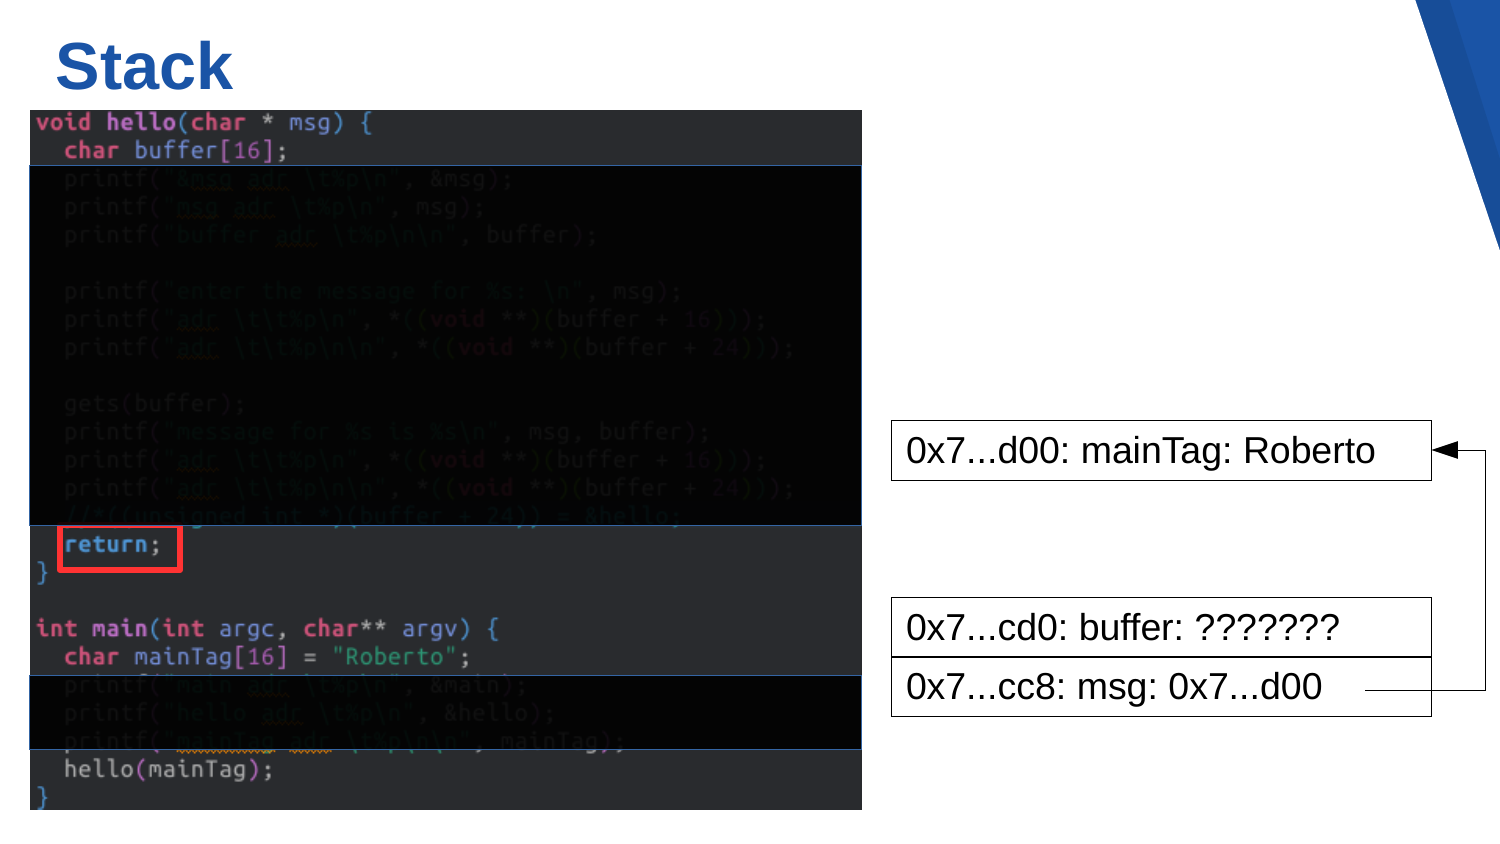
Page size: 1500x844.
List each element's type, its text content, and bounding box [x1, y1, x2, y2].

picture [30, 750, 862, 811]
picture [30, 110, 862, 165]
text_box [29, 165, 862, 526]
text_box [29, 675, 862, 750]
text_box 0x7...cd0: buffer: ??????? [891, 597, 1432, 656]
text_box 0x7...cc8: msg: 0x7...d00 [891, 656, 1432, 717]
picture [30, 526, 862, 675]
text_box 0x7...d00: mainTag: Roberto [891, 420, 1432, 481]
picture [63, 528, 177, 567]
title Stack [40, 50, 1306, 118]
